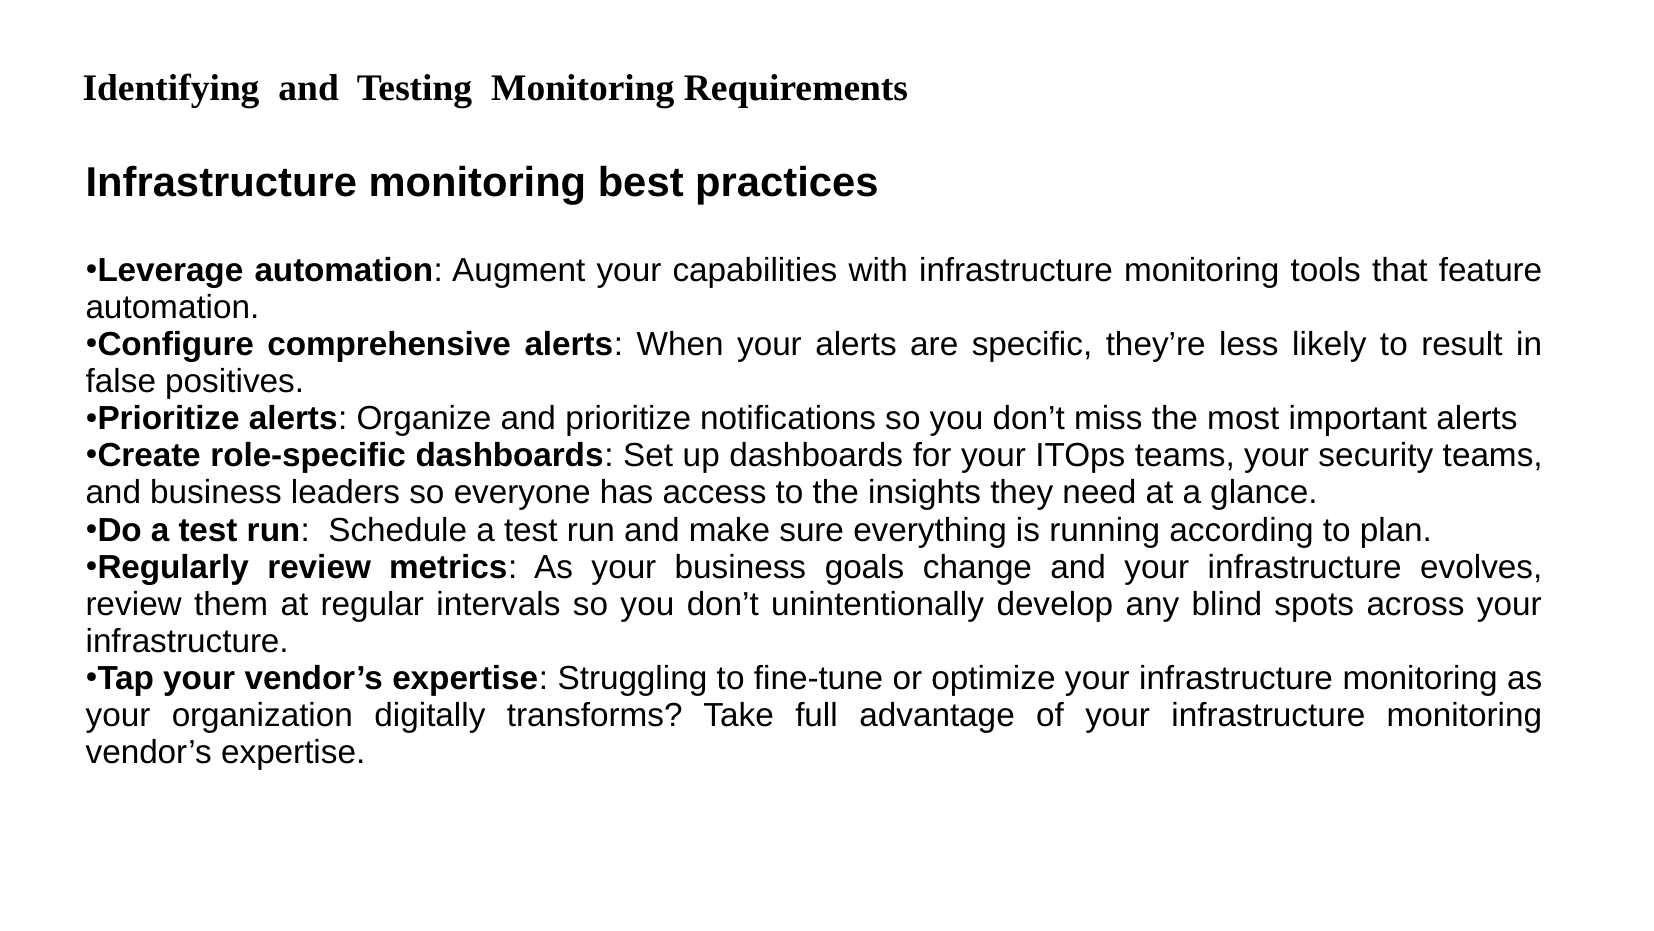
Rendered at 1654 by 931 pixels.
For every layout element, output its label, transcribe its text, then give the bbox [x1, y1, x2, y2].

title Identifying and Testing Monitoring Requirements [82, 34, 1607, 130]
text_box Infrastructure monitoring best practices Leverage automation: Augment your capabilities with infrastructure monitoring tools that feature automation. Configure comprehensive alerts: When your alerts are specific, they’re less likely to result in false positives. Prioritize alerts: Organize and prioritize notifications so you don’t miss the most important alerts Create role-specific dashboards: Set up dashboards for your ITOps teams, your security teams, and business leaders so everyone has access to the insights they need at a glance. Do a test run: Schedule a test run and make sure everything is running according to plan. Regularly review metrics: As your business goals change and your infrastructure evolves, review them at regular intervals so you don’t unintentionally develop any blind spots across your infrastructure. Tap your vendor’s expertise: Struggling to fine-tune or optimize your infrastructure monitoring as your organization digitally transforms? Take full advantage of your infrastructure monitoring vendor’s expertise. [70, 151, 1560, 806]
